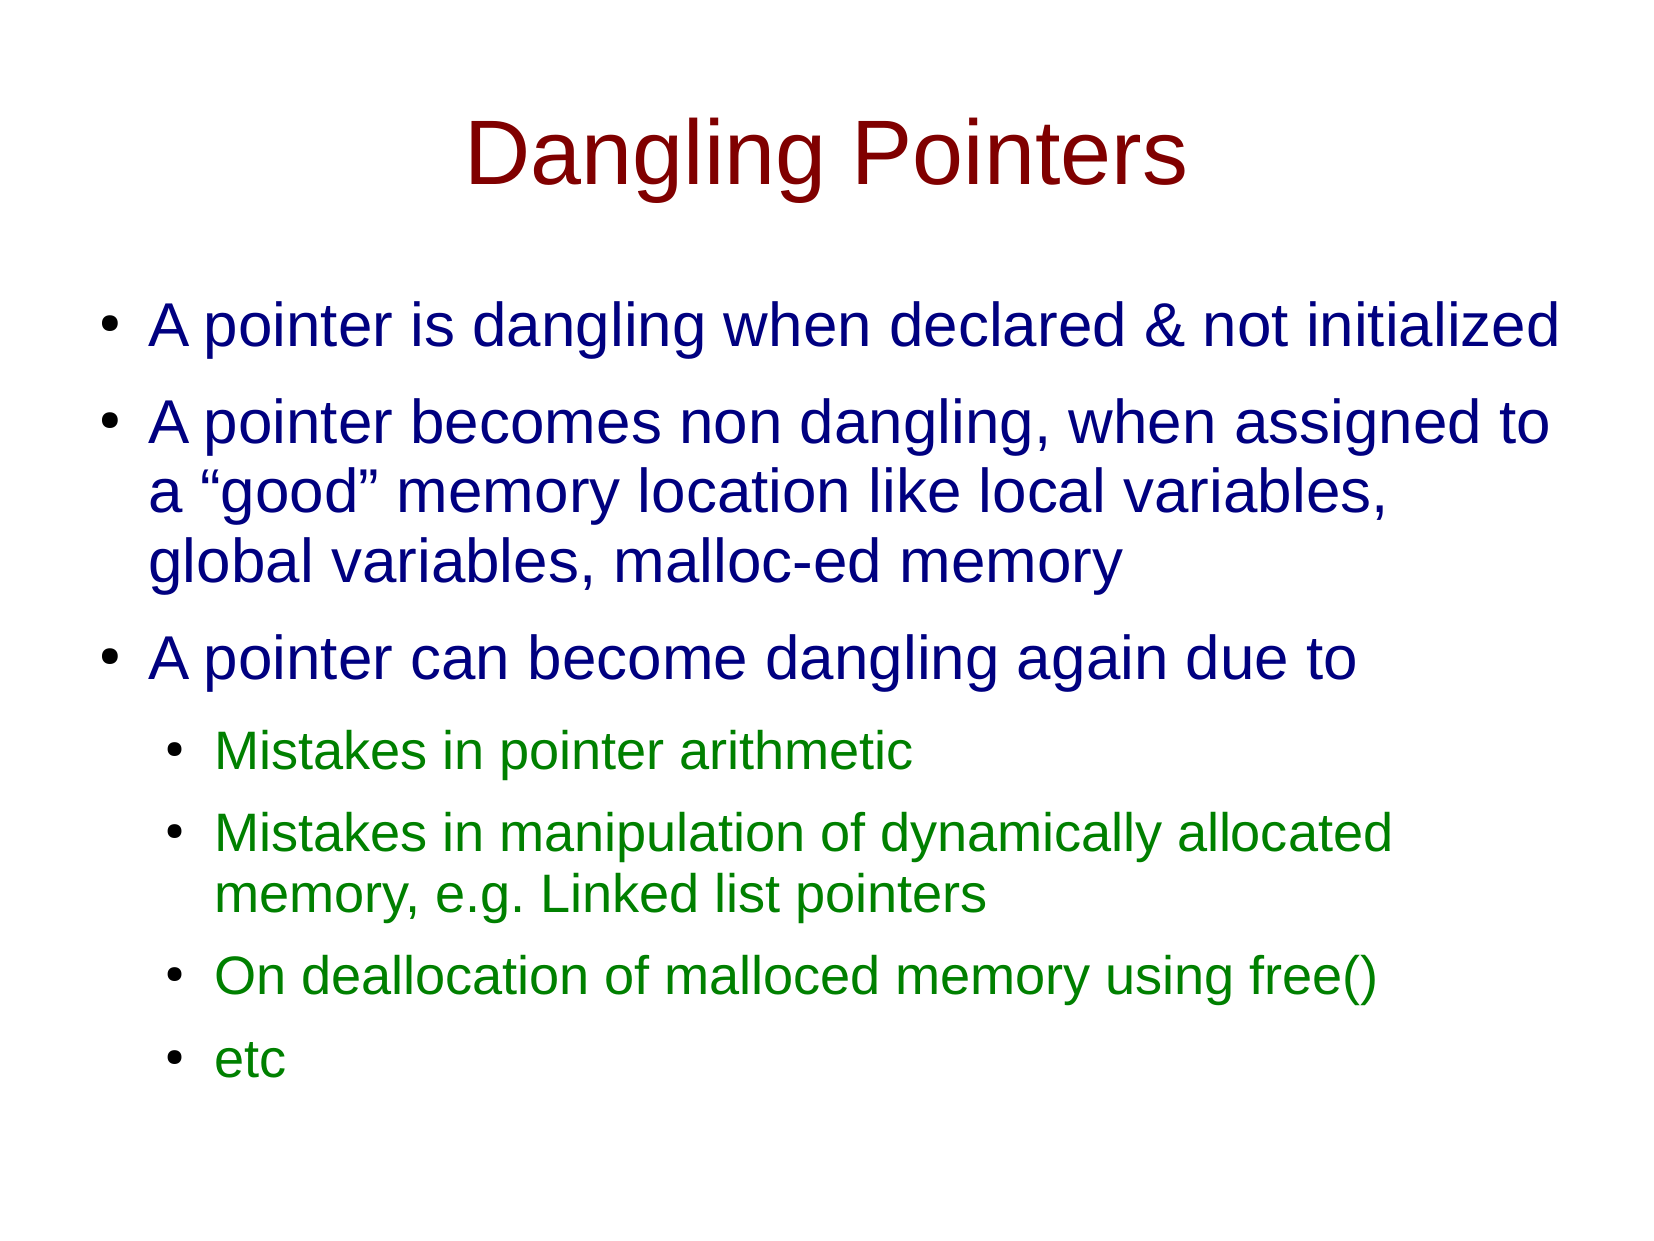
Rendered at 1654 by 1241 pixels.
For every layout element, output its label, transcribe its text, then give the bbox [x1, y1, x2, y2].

list A pointer is dangling when declared & not initialized A pointer becomes non dangling, when assigned to a “good” memory location like local variables, global variables, malloc-ed memory A pointer can become dangling again due to Mistakes in pointer arithmetic Mistakes in manipulation of dynamically allocated memory, e.g. Linked list pointers On deallocation of malloced memory using free() etc [82, 290, 1571, 1109]
title Dangling Pointers [82, 49, 1571, 257]
